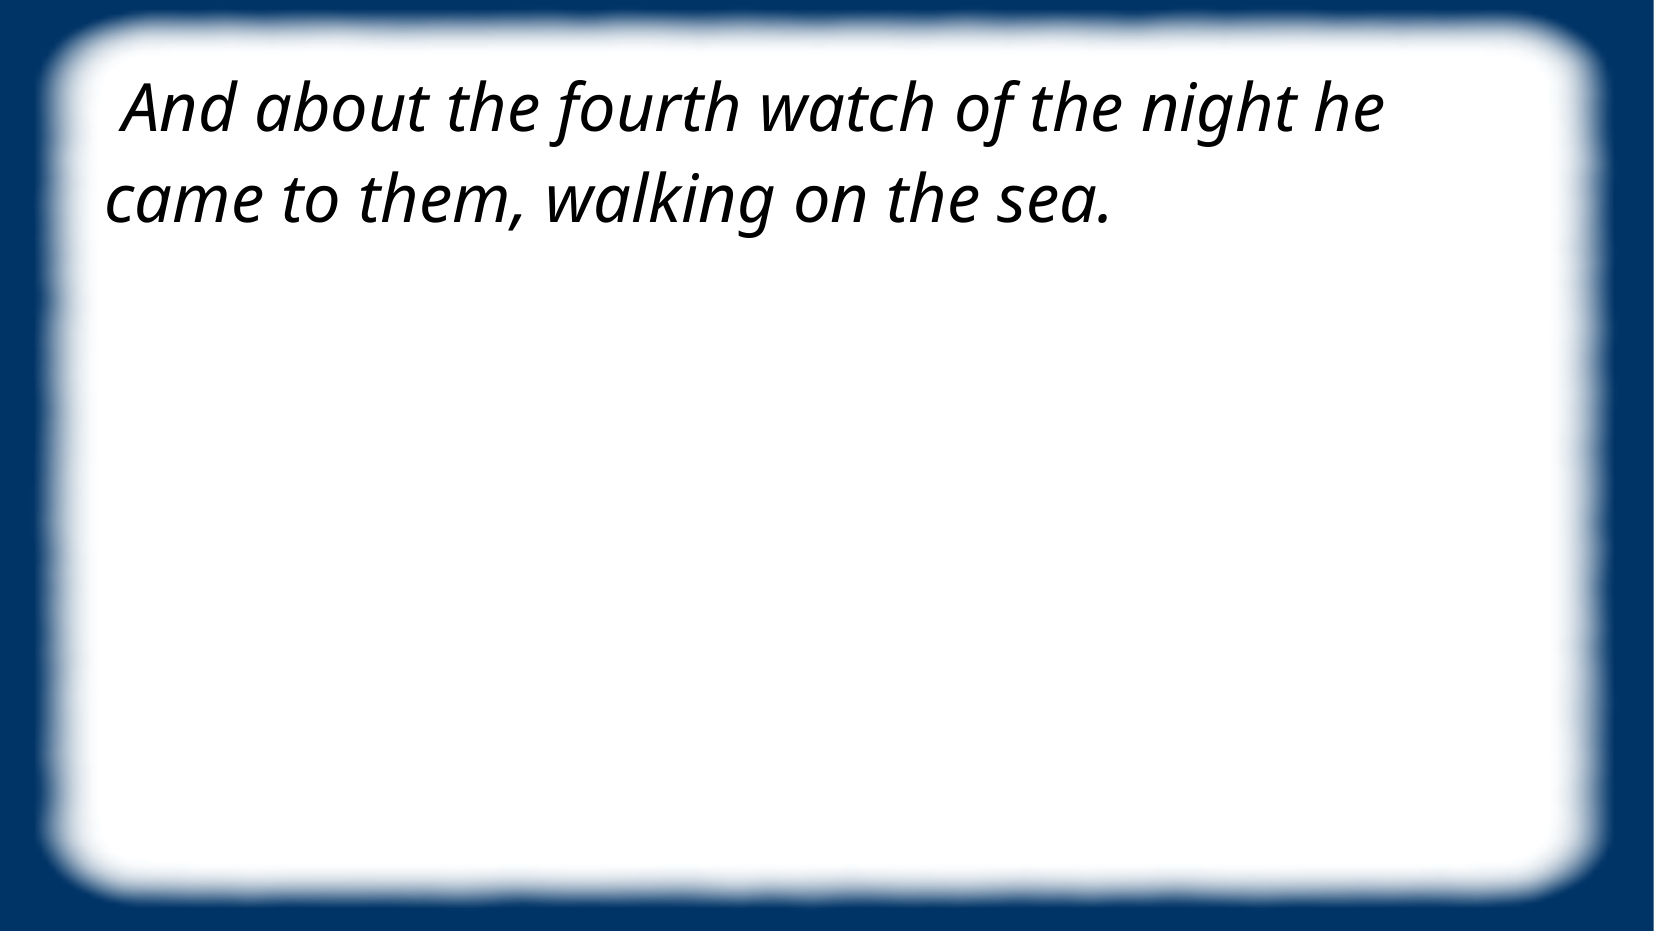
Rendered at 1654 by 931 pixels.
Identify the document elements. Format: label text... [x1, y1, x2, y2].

text_box And about the fourth watch of the night he came to them, walking on the sea. [90, 52, 1561, 271]
picture [0, 0, 1654, 931]
